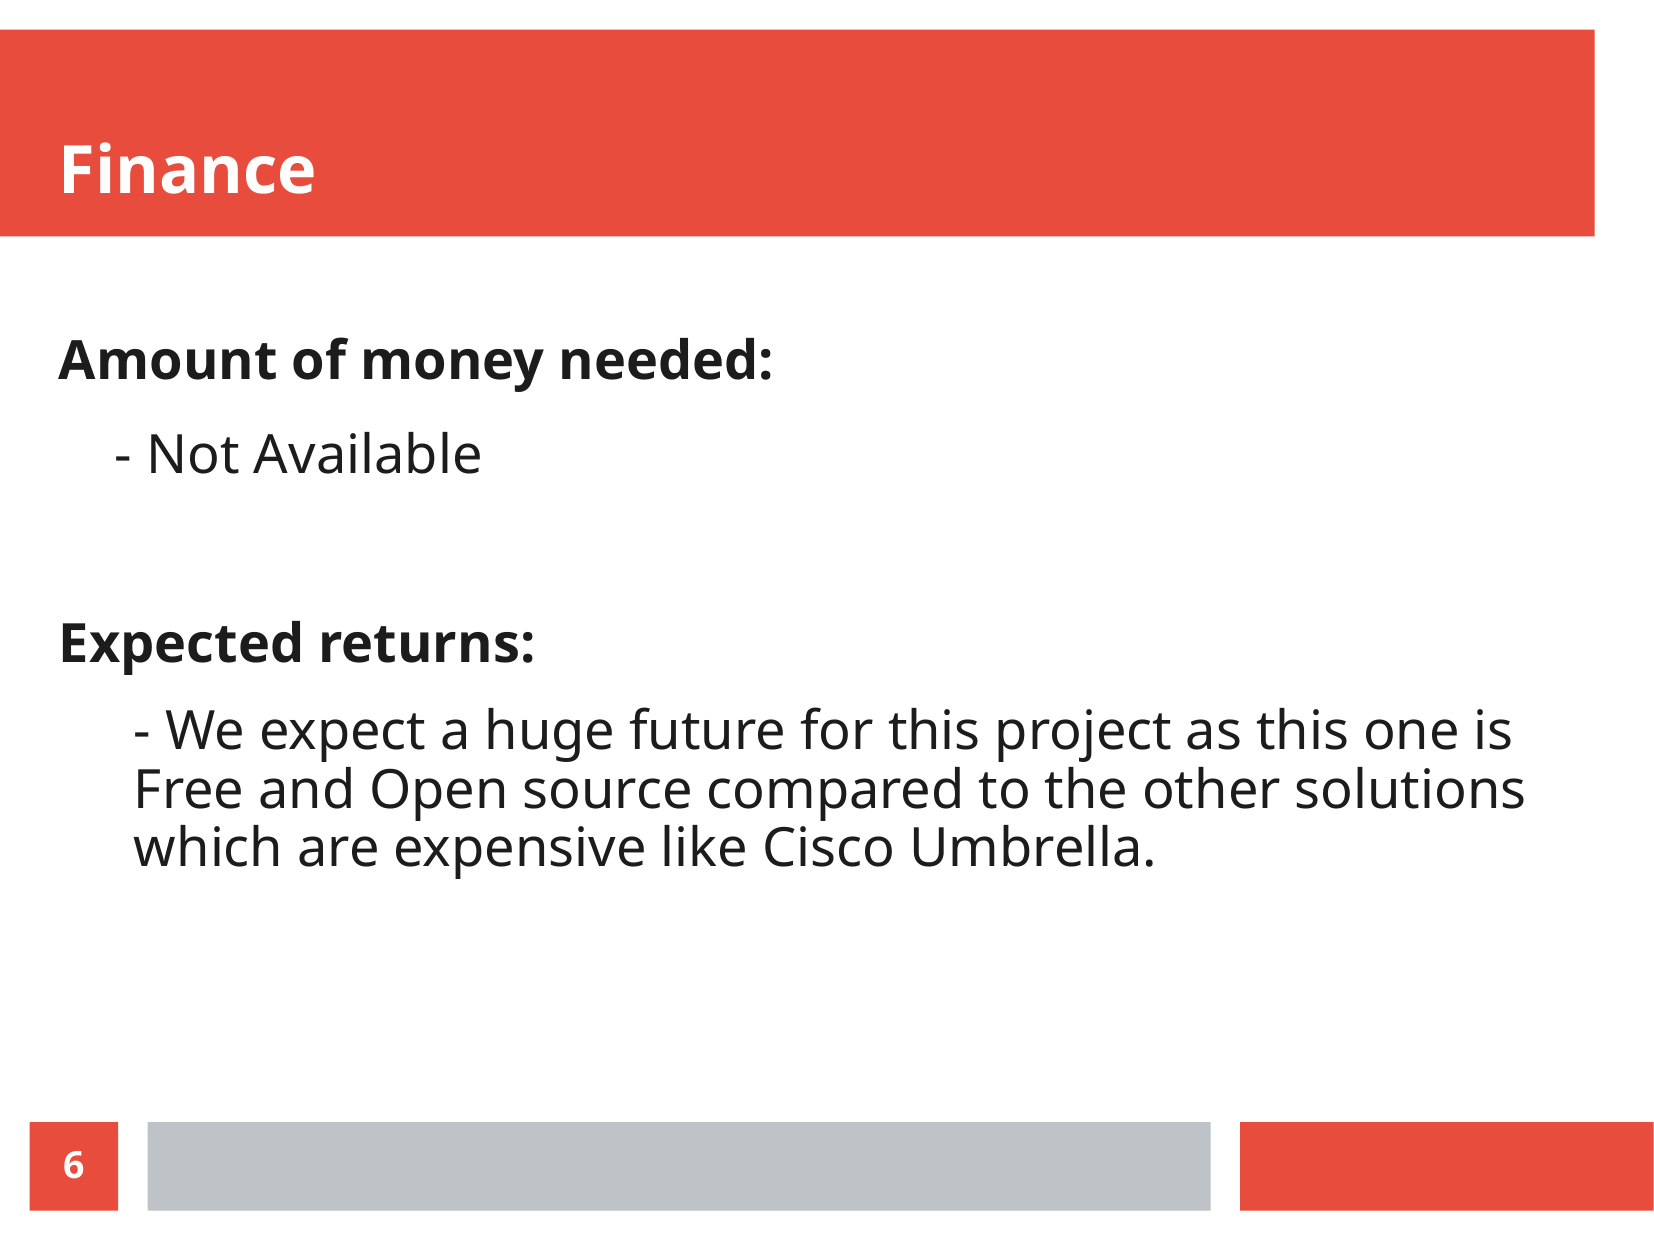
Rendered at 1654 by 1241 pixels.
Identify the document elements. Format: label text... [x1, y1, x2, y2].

text_box <number> [29, 1122, 119, 1211]
title Finance [59, 59, 1595, 207]
list Amount of money needed: - Not Available Expected returns: - We expect a huge future for this project as this one is Free and Open source compared to the other solutions which are expensive like Cisco Umbrella. [59, 324, 1565, 1093]
